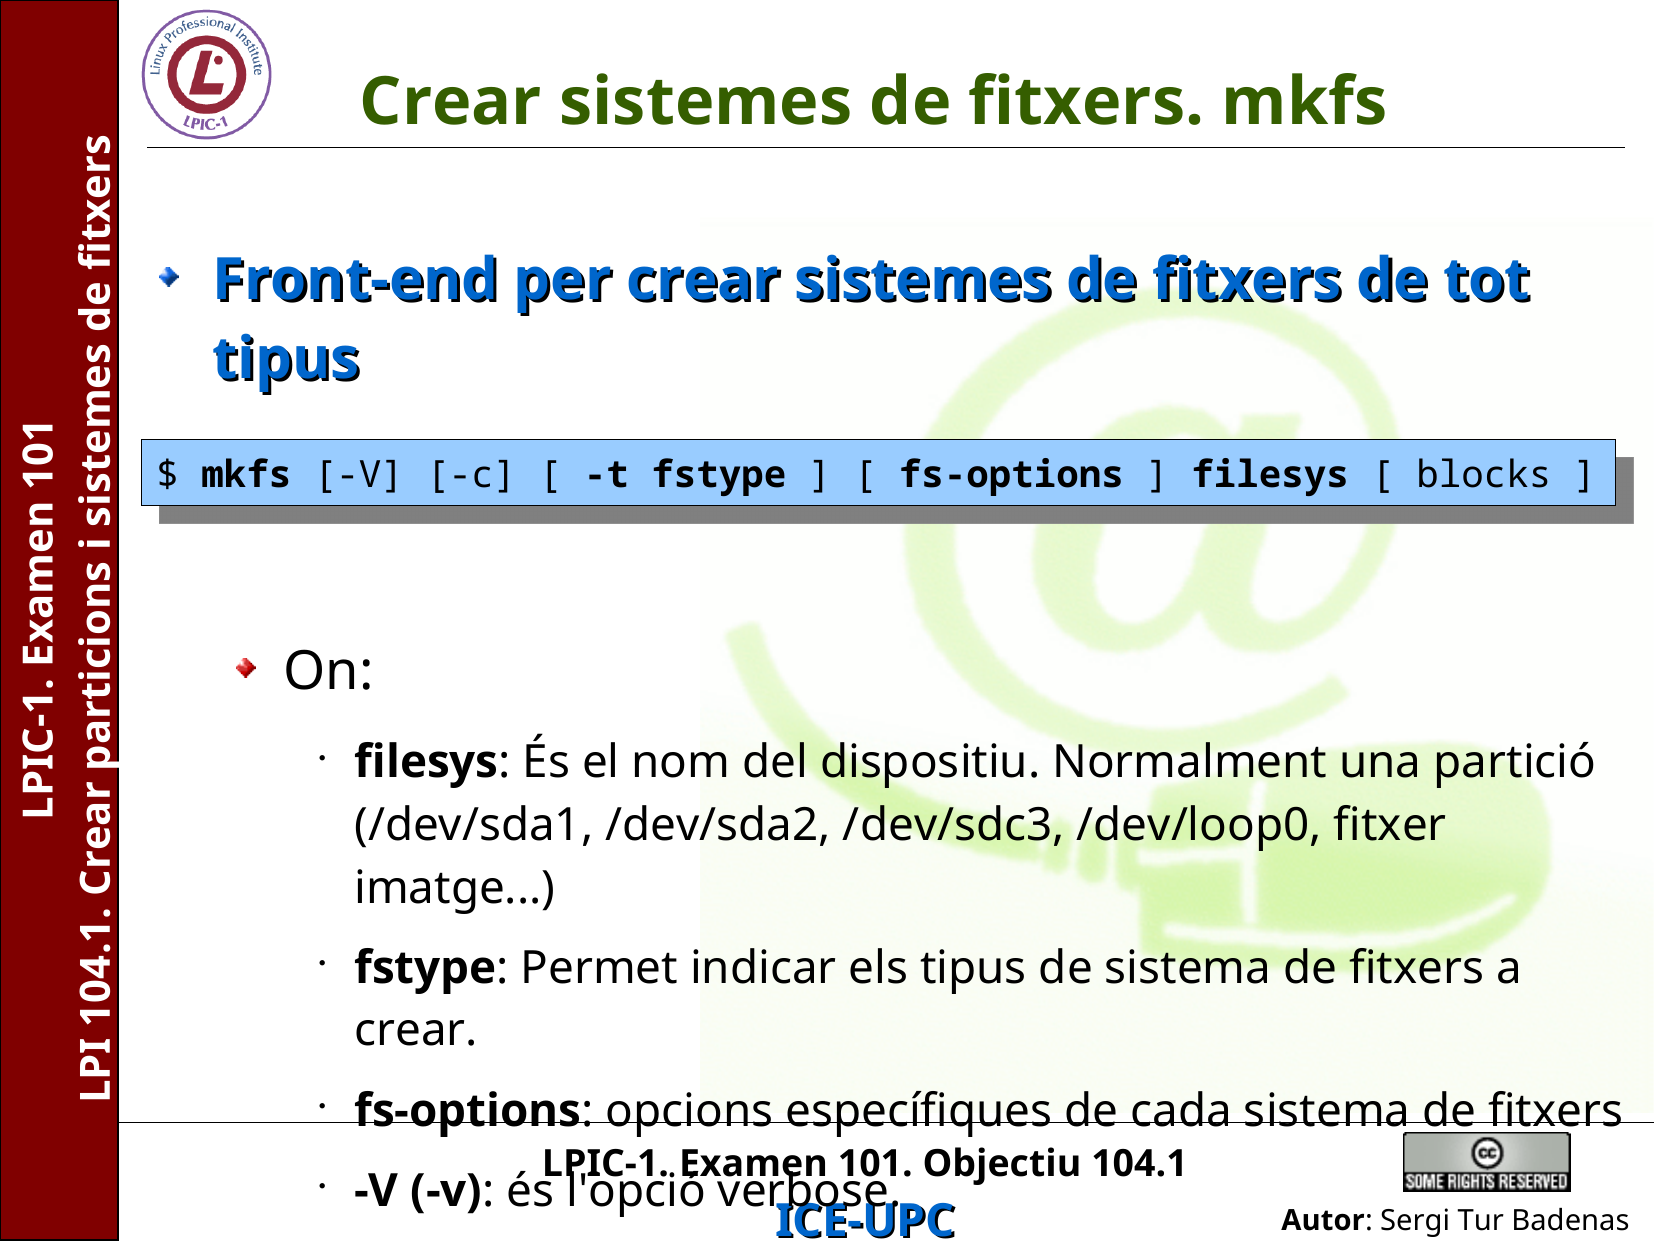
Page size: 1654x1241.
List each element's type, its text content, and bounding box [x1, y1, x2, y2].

picture [1403, 1132, 1571, 1192]
text_box $ mkfs [-V] [-c] [ -t fstype ] [ fs-options ] filesys [ blocks ] [141, 439, 1616, 504]
list Front-end per crear sistemes de fitxers de tot tipus Sintaxi: On: filesys: És el nom del dispositiu. Normalment una partició (/dev/sda1, /dev/sda2, /dev/sdc3, /dev/loop0, fitxer imatge...) fstype: Permet indicar els tipus de sistema de fitxers a crear. fs-options: opcions específiques de cada sistema de fitxers -V (-v): és l'opció verbose. -c (check): comprova el dispositiu abans de crear el sistema de fitxers. [141, 506, 1630, 1124]
picture [700, 217, 1654, 1113]
list Front-end per crear sistemes de fitxers de tot tipus Sintaxi: On: filesys: És el nom del dispositiu. Normalment una partició (/dev/sda1, /dev/sda2, /dev/sdc3, /dev/loop0, fitxer imatge...) fstype: Permet indicar els tipus de sistema de fitxers a crear. fs-options: opcions específiques de cada sistema de fitxers -V (-v): és l'opció verbose. -c (check): comprova el dispositiu abans de crear el sistema de fitxers. [141, 237, 1630, 457]
picture [135, 5, 277, 55]
title Crear sistemes de fitxers. mkfs [129, 55, 1619, 142]
